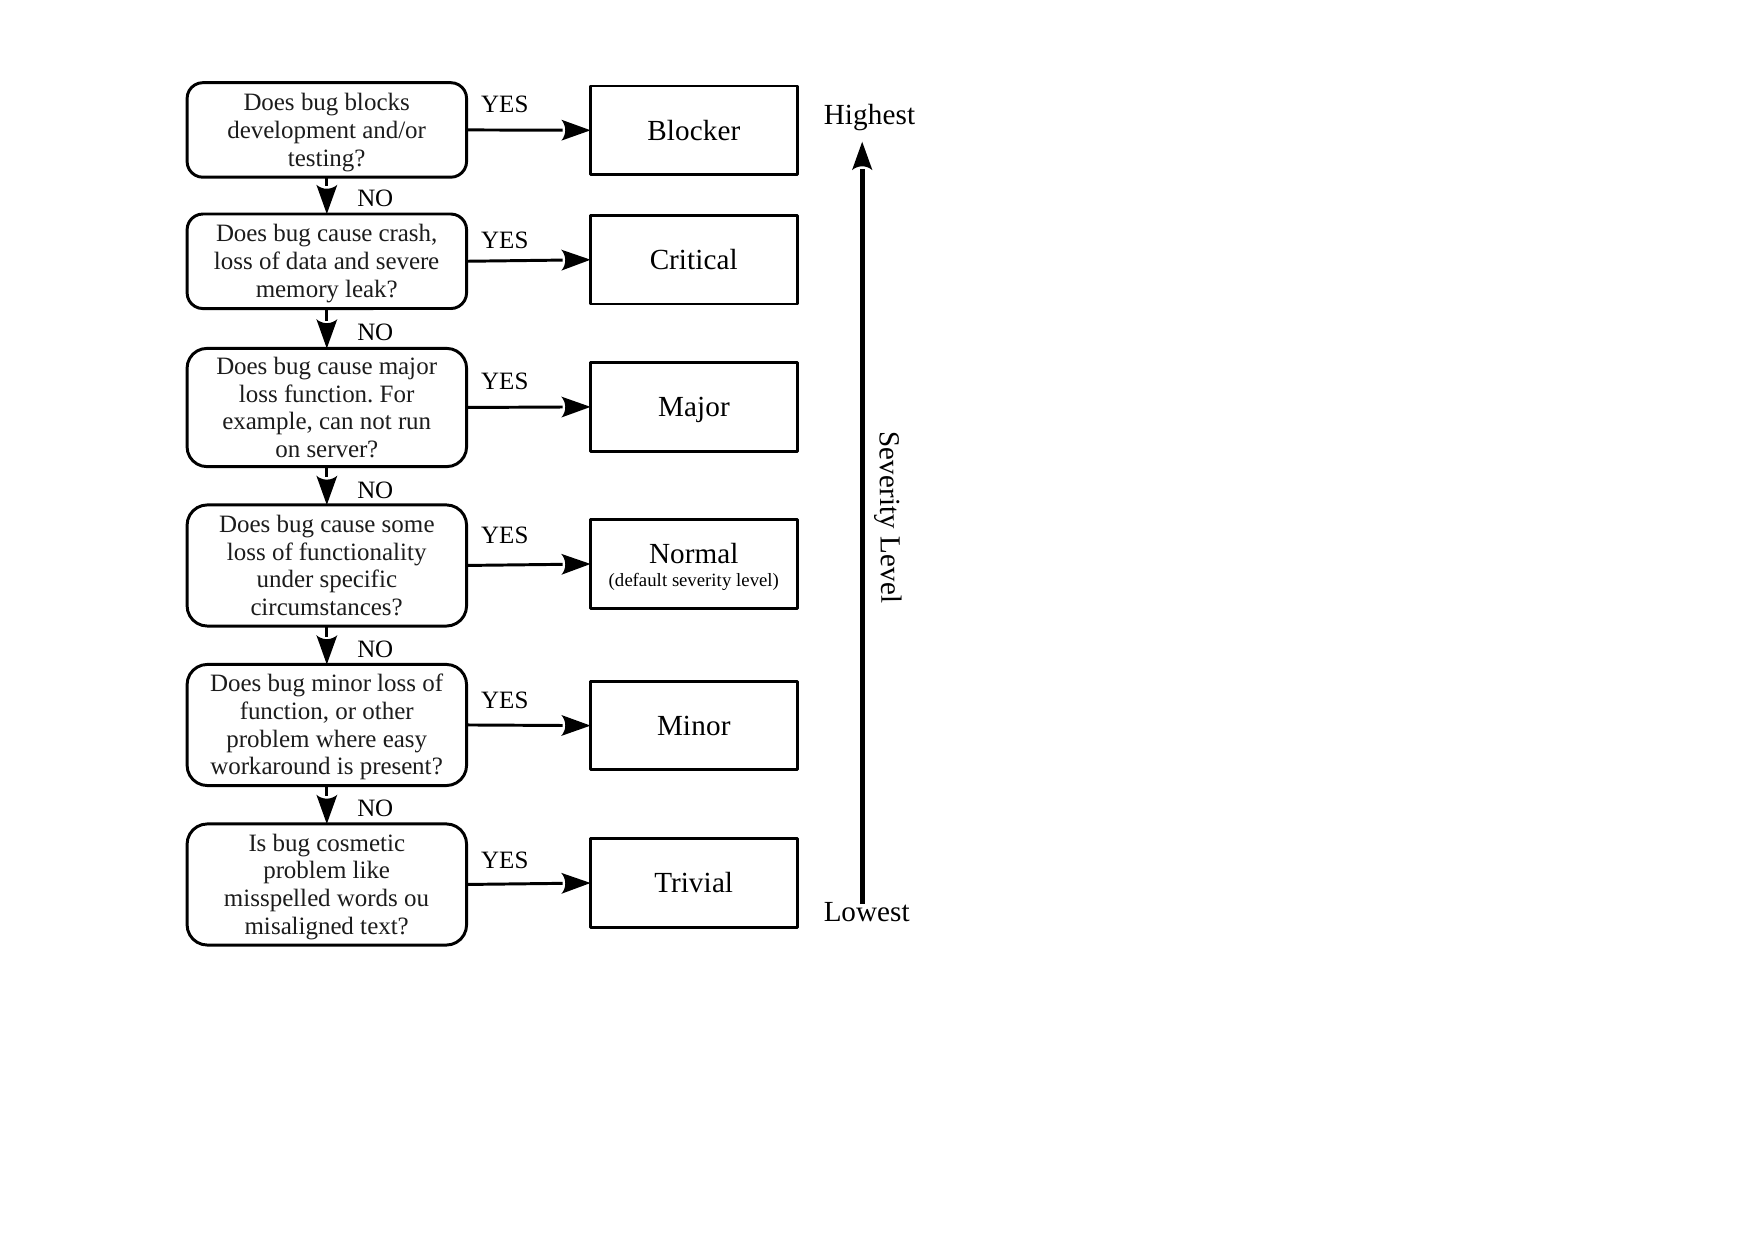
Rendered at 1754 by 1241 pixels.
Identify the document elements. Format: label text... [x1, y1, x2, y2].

text_box Severity Level [863, 416, 916, 637]
text_box Does bug cause crash, loss of data and severe memory leak? [187, 214, 467, 309]
text_box YES [466, 218, 544, 262]
text_box YES [466, 679, 544, 722]
text_box NO [342, 627, 409, 671]
text_box Blocker [590, 85, 798, 175]
text_box Does bug cause some loss of functionality under specific circumstances? [187, 504, 467, 627]
text_box NO [342, 787, 409, 830]
text_box YES [466, 513, 544, 557]
text_box Is bug cosmetic problem like misspelled words ou misaligned text? [187, 823, 467, 946]
text_box YES [466, 838, 544, 882]
text_box NO [342, 310, 409, 354]
text_box Major [590, 362, 798, 452]
text_box Does bug blocks development and/or testing? [187, 82, 467, 178]
text_box YES [466, 82, 544, 126]
text_box YES [466, 360, 544, 403]
text_box Normal (default severity level) [590, 519, 798, 609]
text_box Critical [590, 215, 798, 305]
text_box Trivial [590, 838, 798, 928]
text_box Lowest [809, 888, 929, 936]
text_box Does bug minor loss of function, or other problem where easy workaround is present? [187, 664, 467, 786]
text_box Highest [809, 90, 936, 138]
text_box NO [342, 177, 409, 220]
text_box NO [342, 468, 409, 512]
text_box Does bug cause major loss function. For example, can not run on server? [187, 348, 467, 467]
text_box Minor [590, 681, 798, 770]
